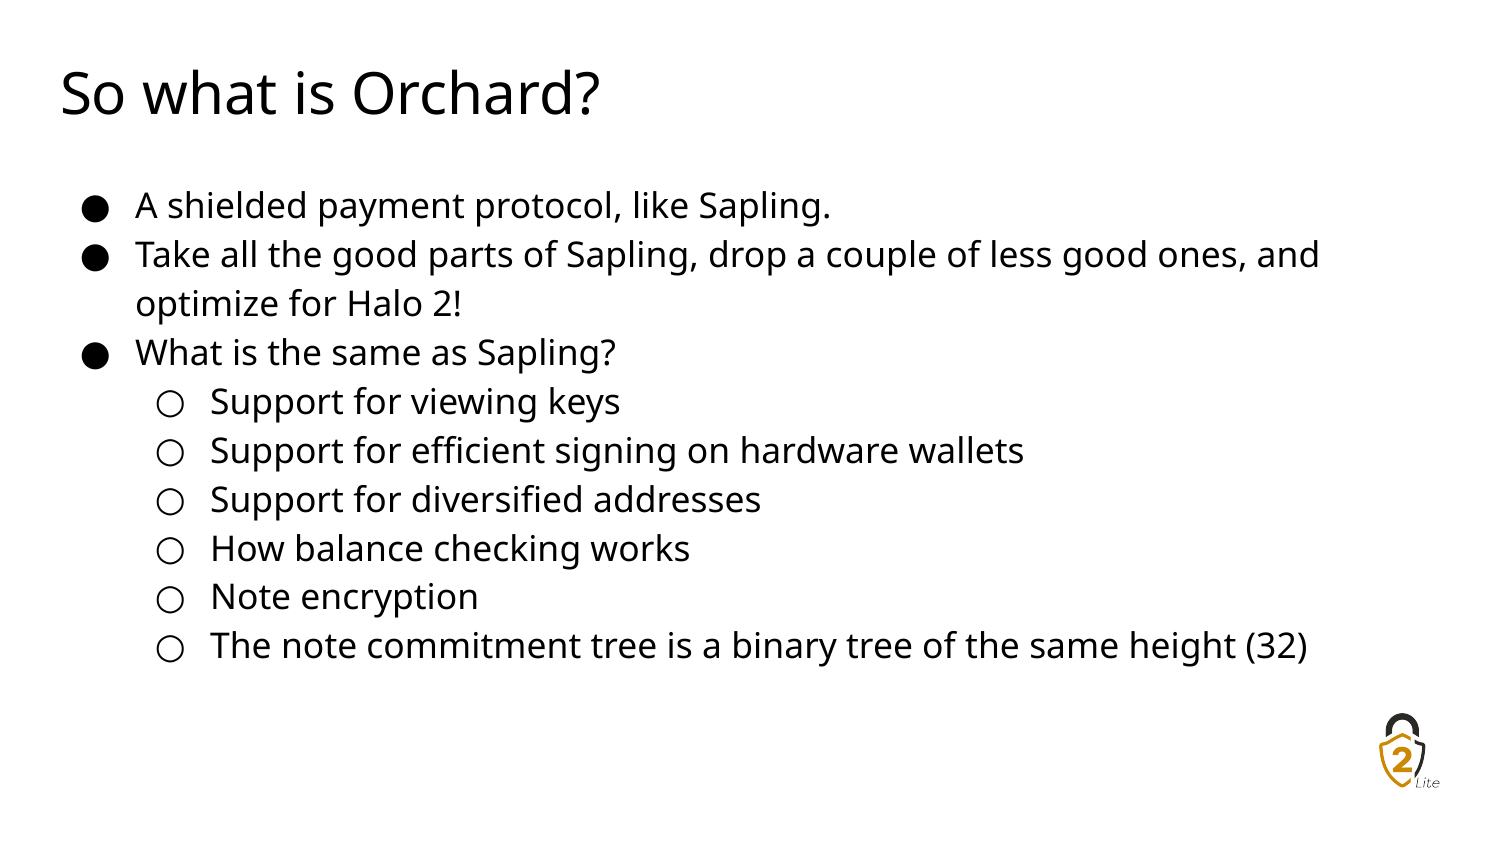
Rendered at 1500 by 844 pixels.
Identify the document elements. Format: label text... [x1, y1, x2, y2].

text_box A shielded payment protocol, like Sapling. Take all the good parts of Sapling, drop a couple of less good ones, and optimize for Halo 2! What is the same as Sapling? Support for viewing keys Support for efficient signing on hardware wallets Support for diversified addresses How balance checking works Note encryption The note commitment tree is a binary tree of the same height (32) [59, 176, 1409, 788]
title So what is Orchard? [60, 56, 1434, 151]
picture [1409, 713, 1440, 788]
